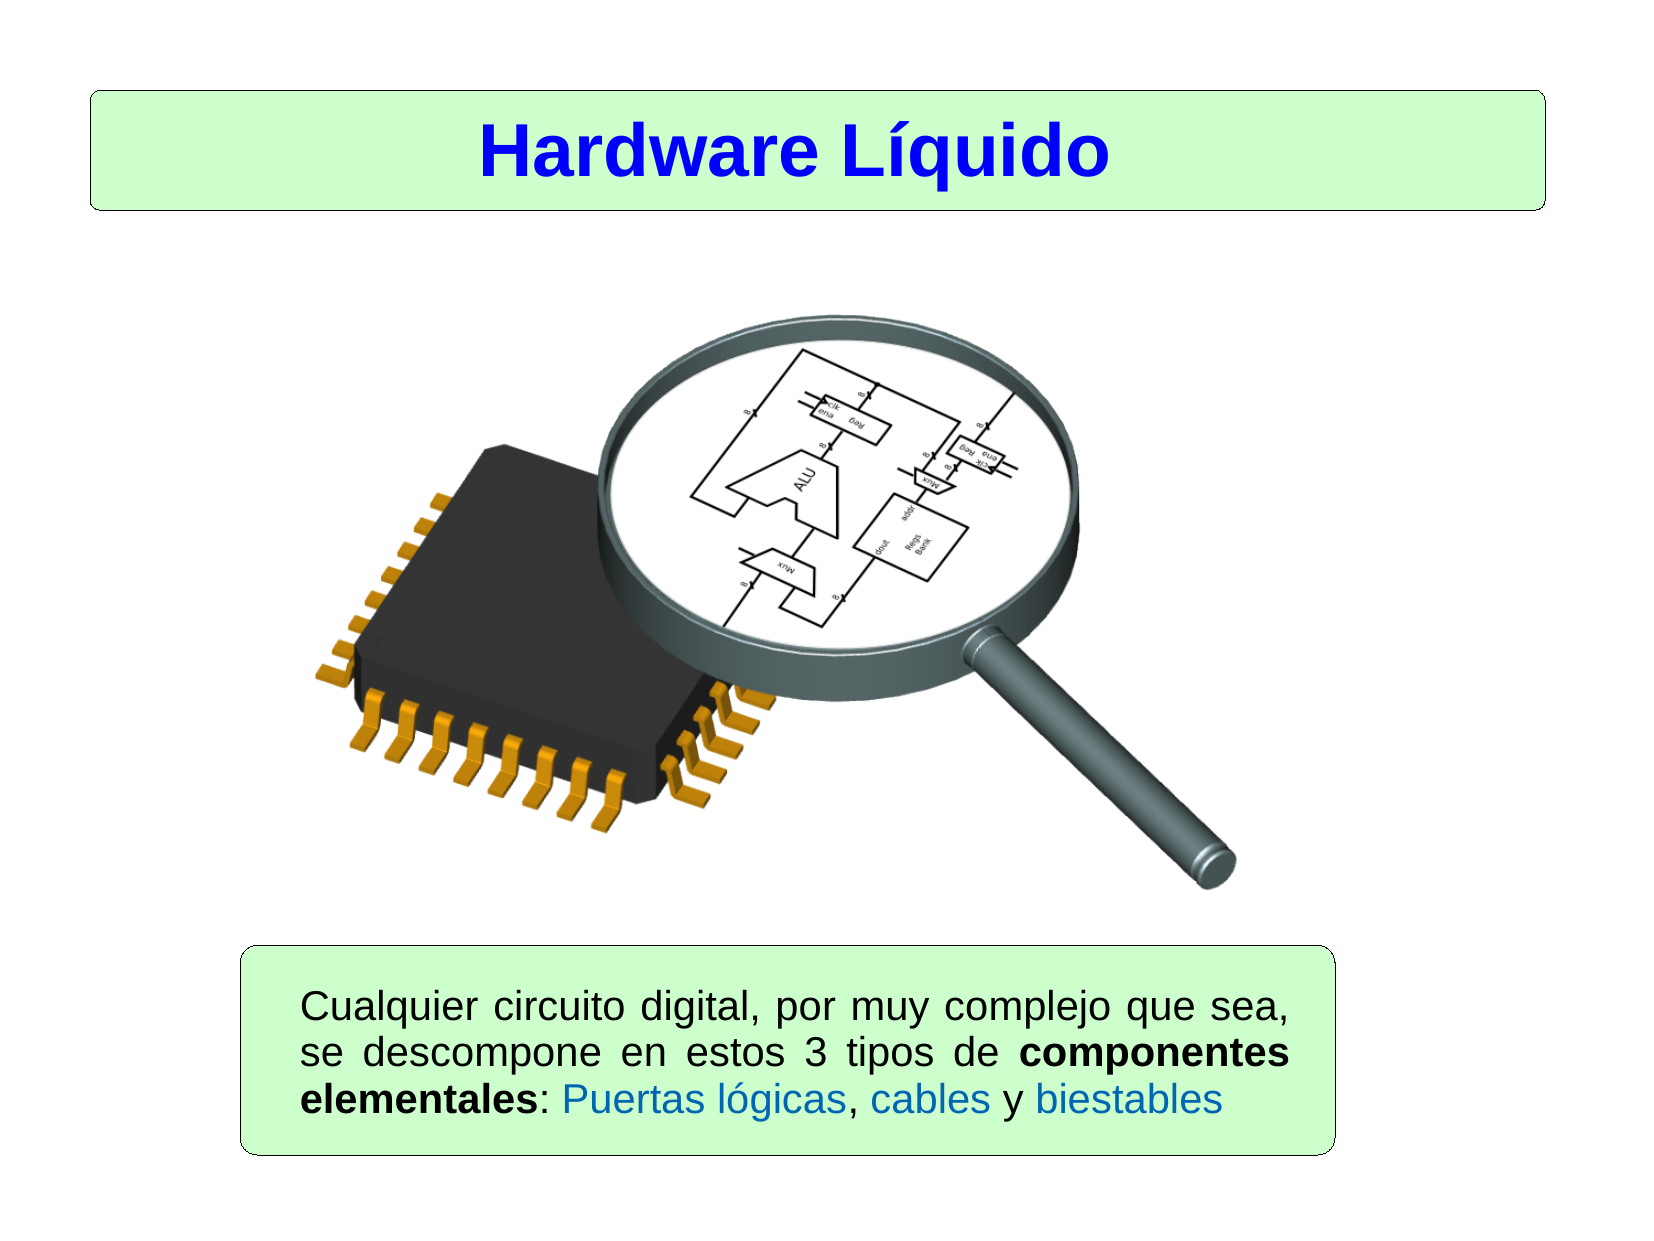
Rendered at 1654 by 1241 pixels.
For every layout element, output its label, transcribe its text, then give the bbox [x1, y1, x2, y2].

title Hardware Líquido [135, 105, 1456, 196]
text_box [90, 90, 1546, 211]
text_box [240, 945, 1336, 1156]
picture [315, 314, 1237, 890]
text_box Cualquier circuito digital, por muy complejo que sea, se descompone en estos 3 tipos de componentes elementales: Puertas lógicas, cables y biestables [285, 975, 1306, 1130]
